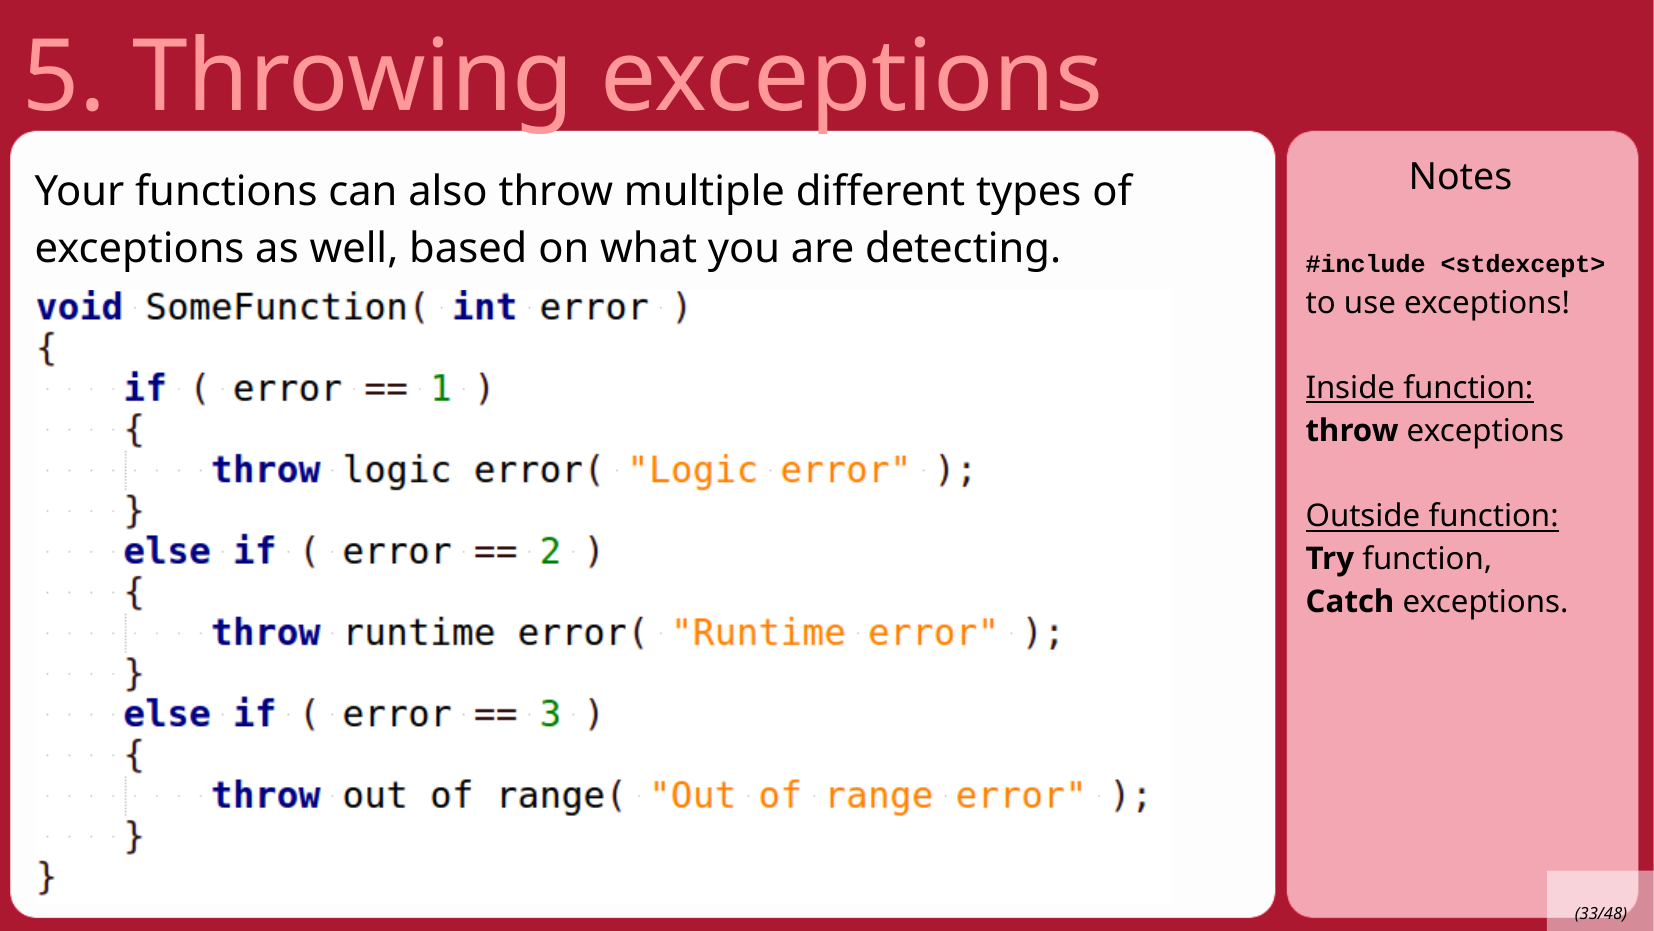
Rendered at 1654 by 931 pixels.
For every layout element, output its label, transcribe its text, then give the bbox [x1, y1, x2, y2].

picture [0, 0, 1654, 931]
text_box Notes #include <stdexcept> to use exceptions! Inside function: throw exceptions Outside function: Try function, Catch exceptions. [1290, 141, 1631, 552]
title 5. Throwing exceptions [22, 7, 1511, 136]
text_box (<number>/48) [1546, 877, 1654, 931]
text_box Your functions can also throw multiple different types of exceptions as well, based on what you are detecting. [34, 160, 1247, 256]
